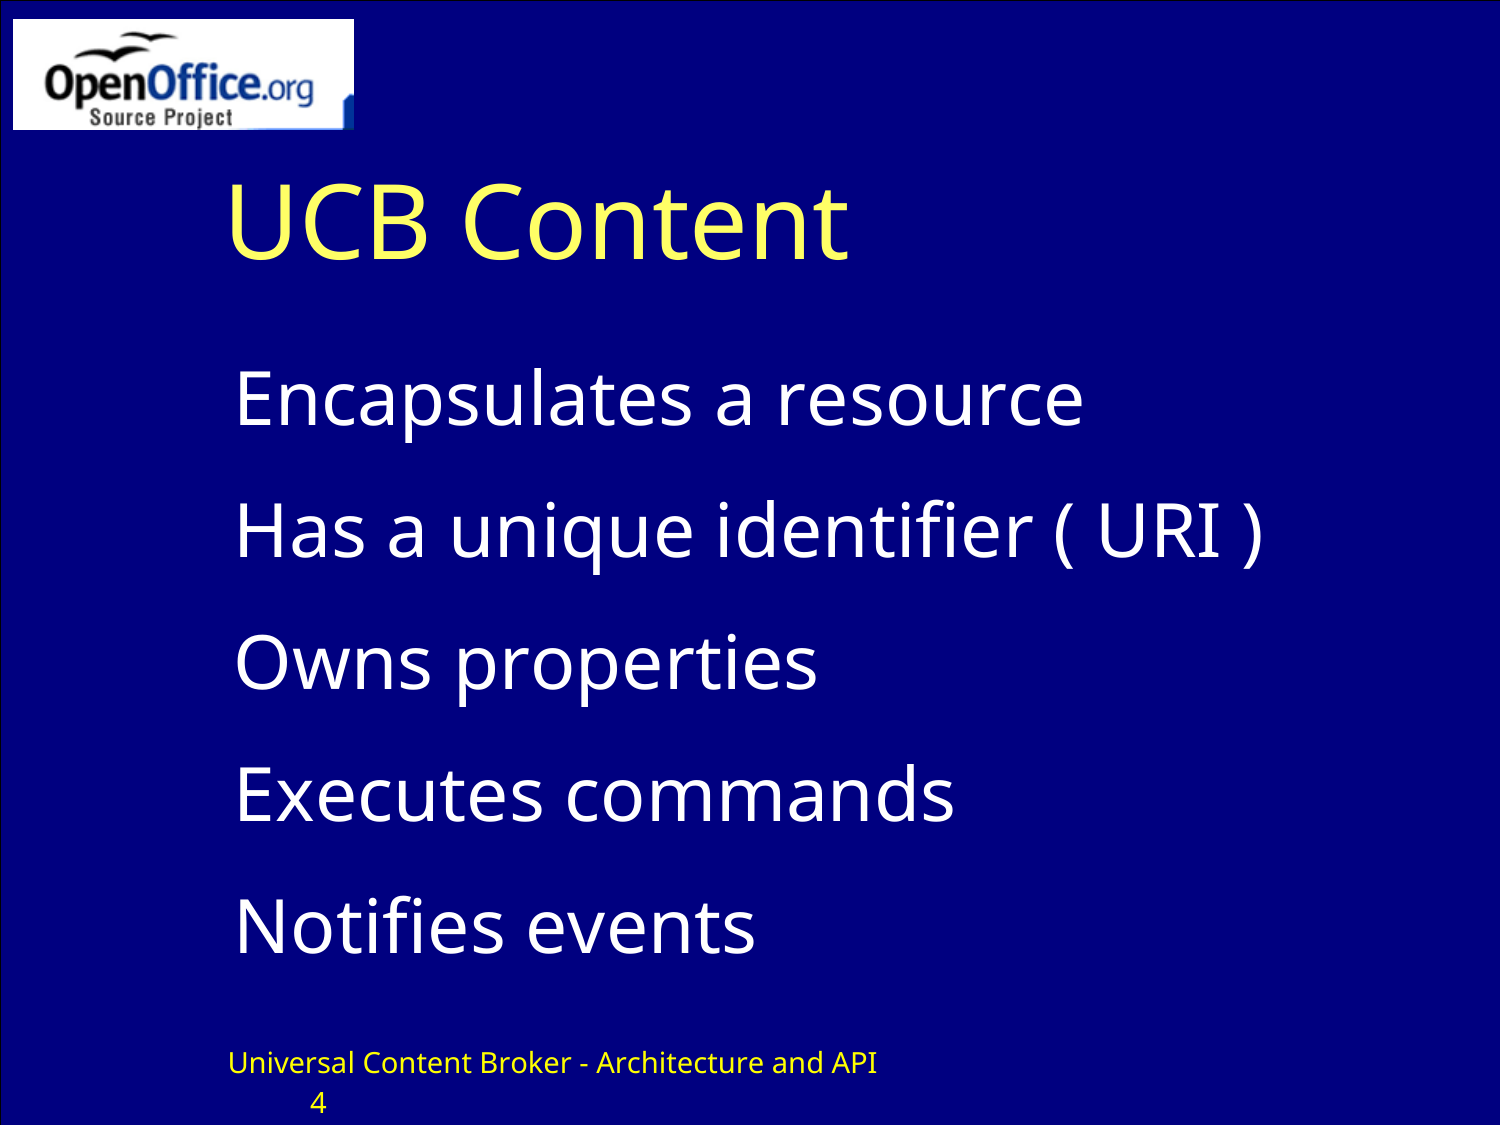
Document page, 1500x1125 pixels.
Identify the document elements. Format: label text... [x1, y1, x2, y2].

picture [13, 19, 354, 130]
title UCB Content [223, 148, 1381, 408]
list Encapsulates a resource Has a unique identifier ( URI ) Owns properties Executes commands Notifies events [222, 345, 1374, 1054]
